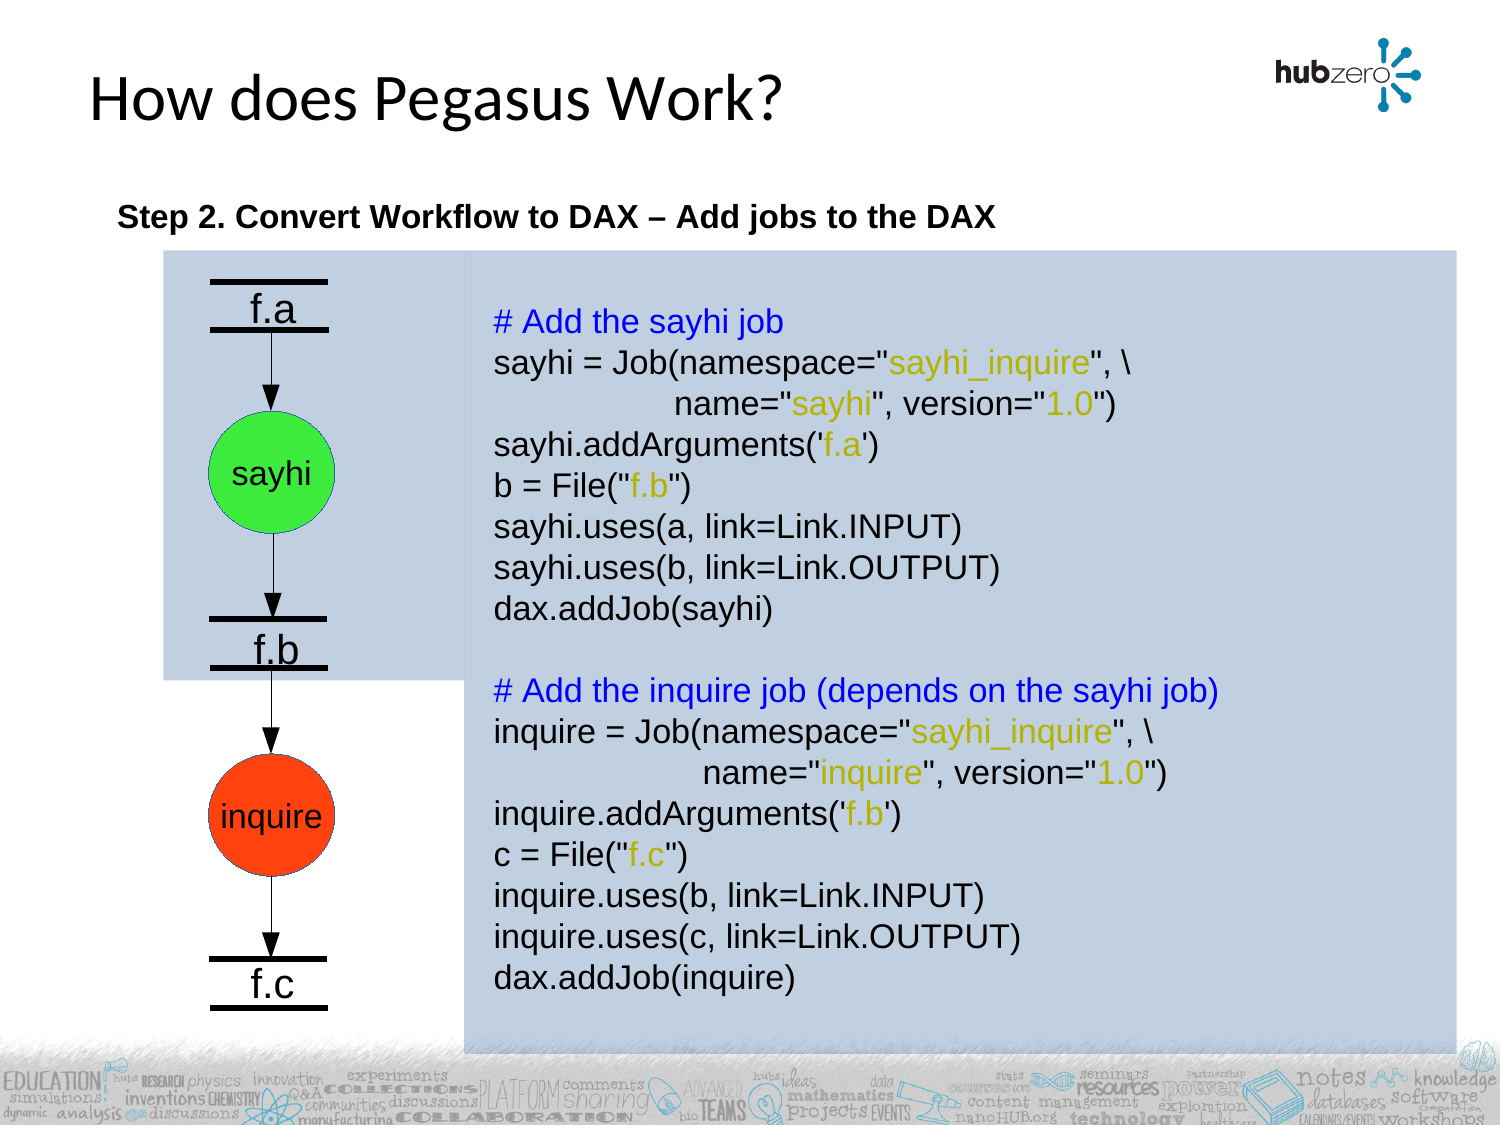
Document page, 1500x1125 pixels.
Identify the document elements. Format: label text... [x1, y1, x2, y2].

text_box f.a [235, 274, 312, 279]
text_box # Add the sayhi job sayhi = Job(namespace="sayhi_inquire", \ name="sayhi", version="1.0") sayhi.addArguments('f.a') b = File("f.b") sayhi.uses(a, link=Link.INPUT) sayhi.uses(b, link=Link.OUTPUT) dax.addJob(sayhi) # Add the inquire job (depends on the sayhi job) inquire = Job(namespace="sayhi_inquire", \ name="inquire", version="1.0") inquire.addArguments('f.b') c = File("f.c") inquire.uses(b, link=Link.INPUT) inquire.uses(c, link=Link.OUTPUT) dax.addJob(inquire) [478, 291, 1233, 1045]
text_box f.b [238, 671, 271, 680]
text_box f.b [238, 622, 315, 665]
title How does Pegasus Work? [75, 44, 1425, 144]
text_box f.c [273, 949, 322, 956]
text_box Step 2. Convert Workflow to DAX – Add jobs to the DAX [102, 187, 1030, 251]
text_box f.c [235, 962, 322, 1005]
text_box f.c [235, 949, 269, 956]
picture [0, 1034, 1500, 1125]
text_box sayhi [208, 411, 335, 534]
text_box f.a [272, 333, 312, 339]
text_box f.b [272, 671, 315, 680]
text_box f.a [235, 285, 312, 327]
text_box f.a [235, 333, 271, 339]
text_box inquire [208, 753, 335, 877]
picture [1272, 35, 1424, 44]
text_box f.c [235, 1011, 322, 1015]
text_box [163, 250, 1457, 1054]
